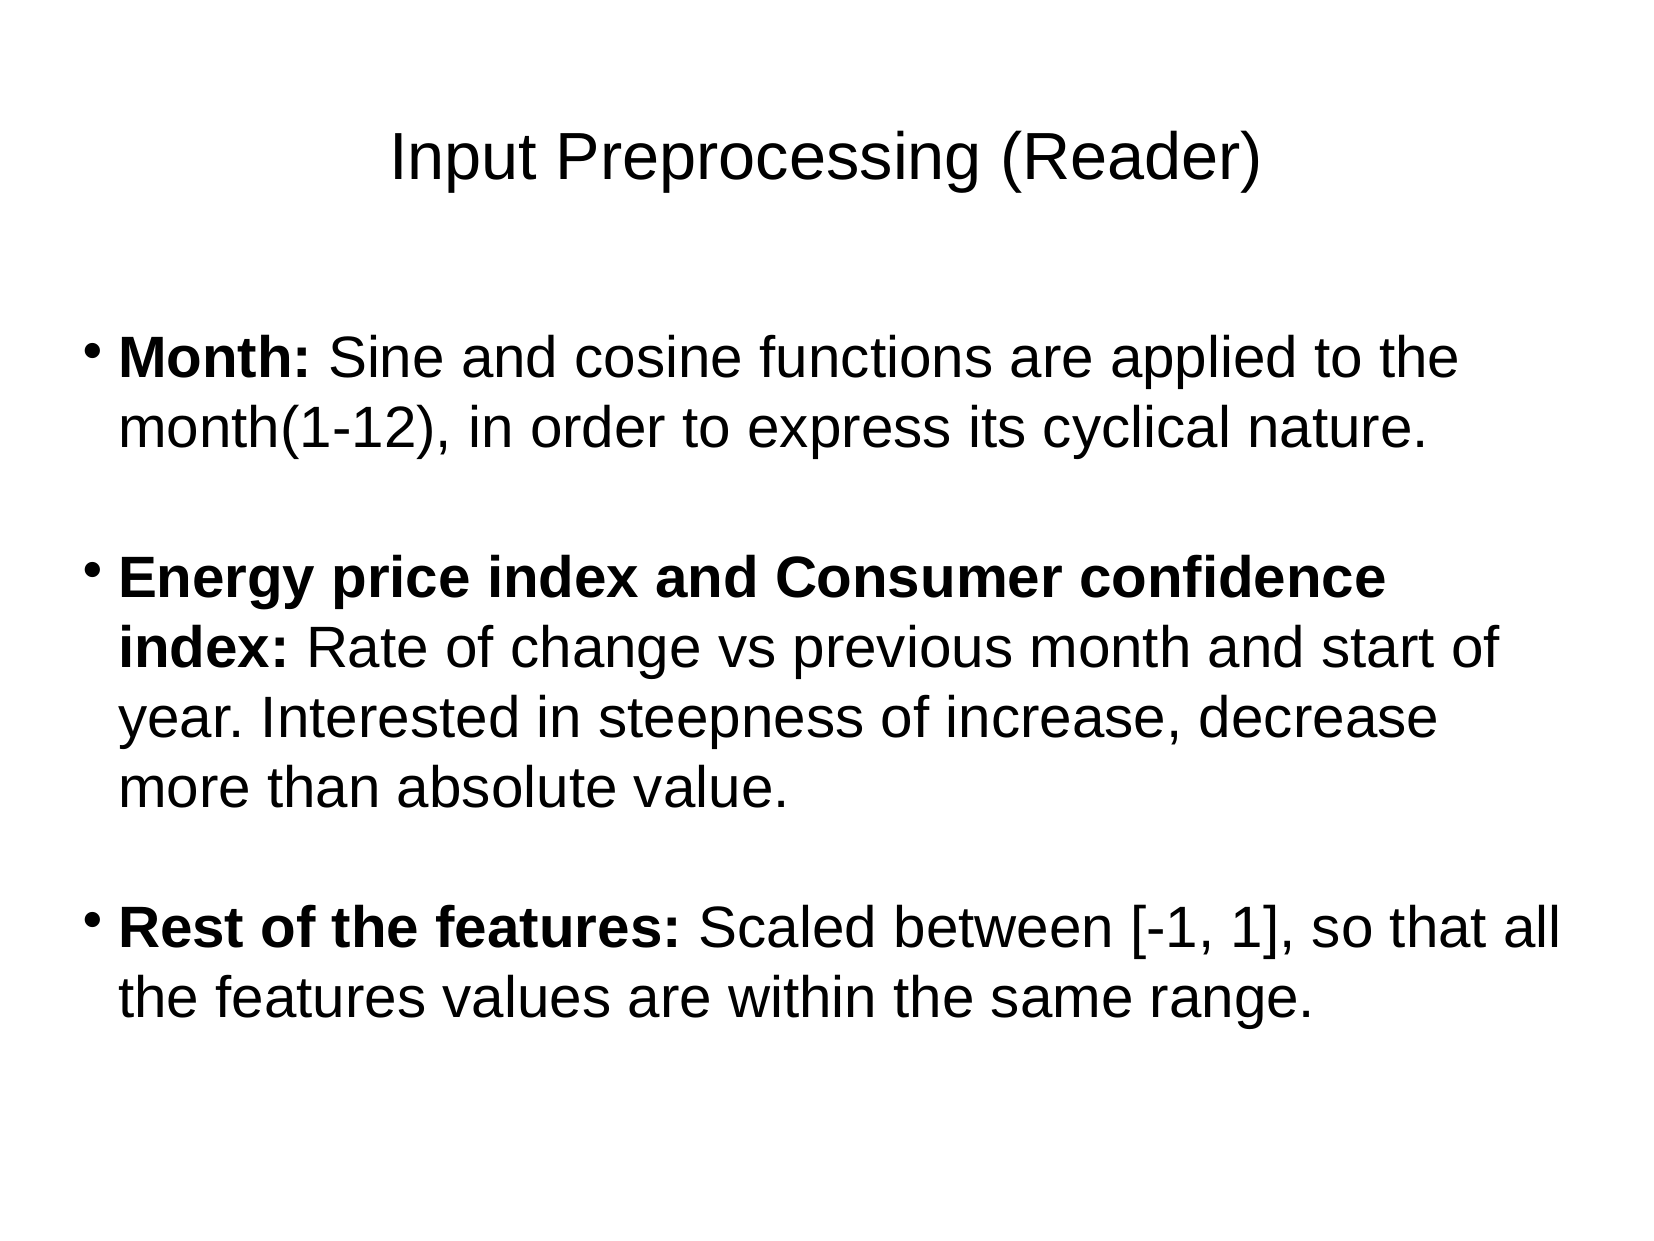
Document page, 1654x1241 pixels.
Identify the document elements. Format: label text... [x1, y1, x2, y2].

text_box Month: Sine and cosine functions are applied to the month(1-12), in order to express its cyclical nature. Energy price index and Consumer confidence index: Rate of change vs previous month and start of year. Interested in steepness of increase, decrease more than absolute value. Rest of the features: Scaled between [-1, 1], so that all the features values are within the same range. [82, 248, 1571, 1221]
text_box Input Preprocessing (Reader) [82, 49, 1571, 248]
